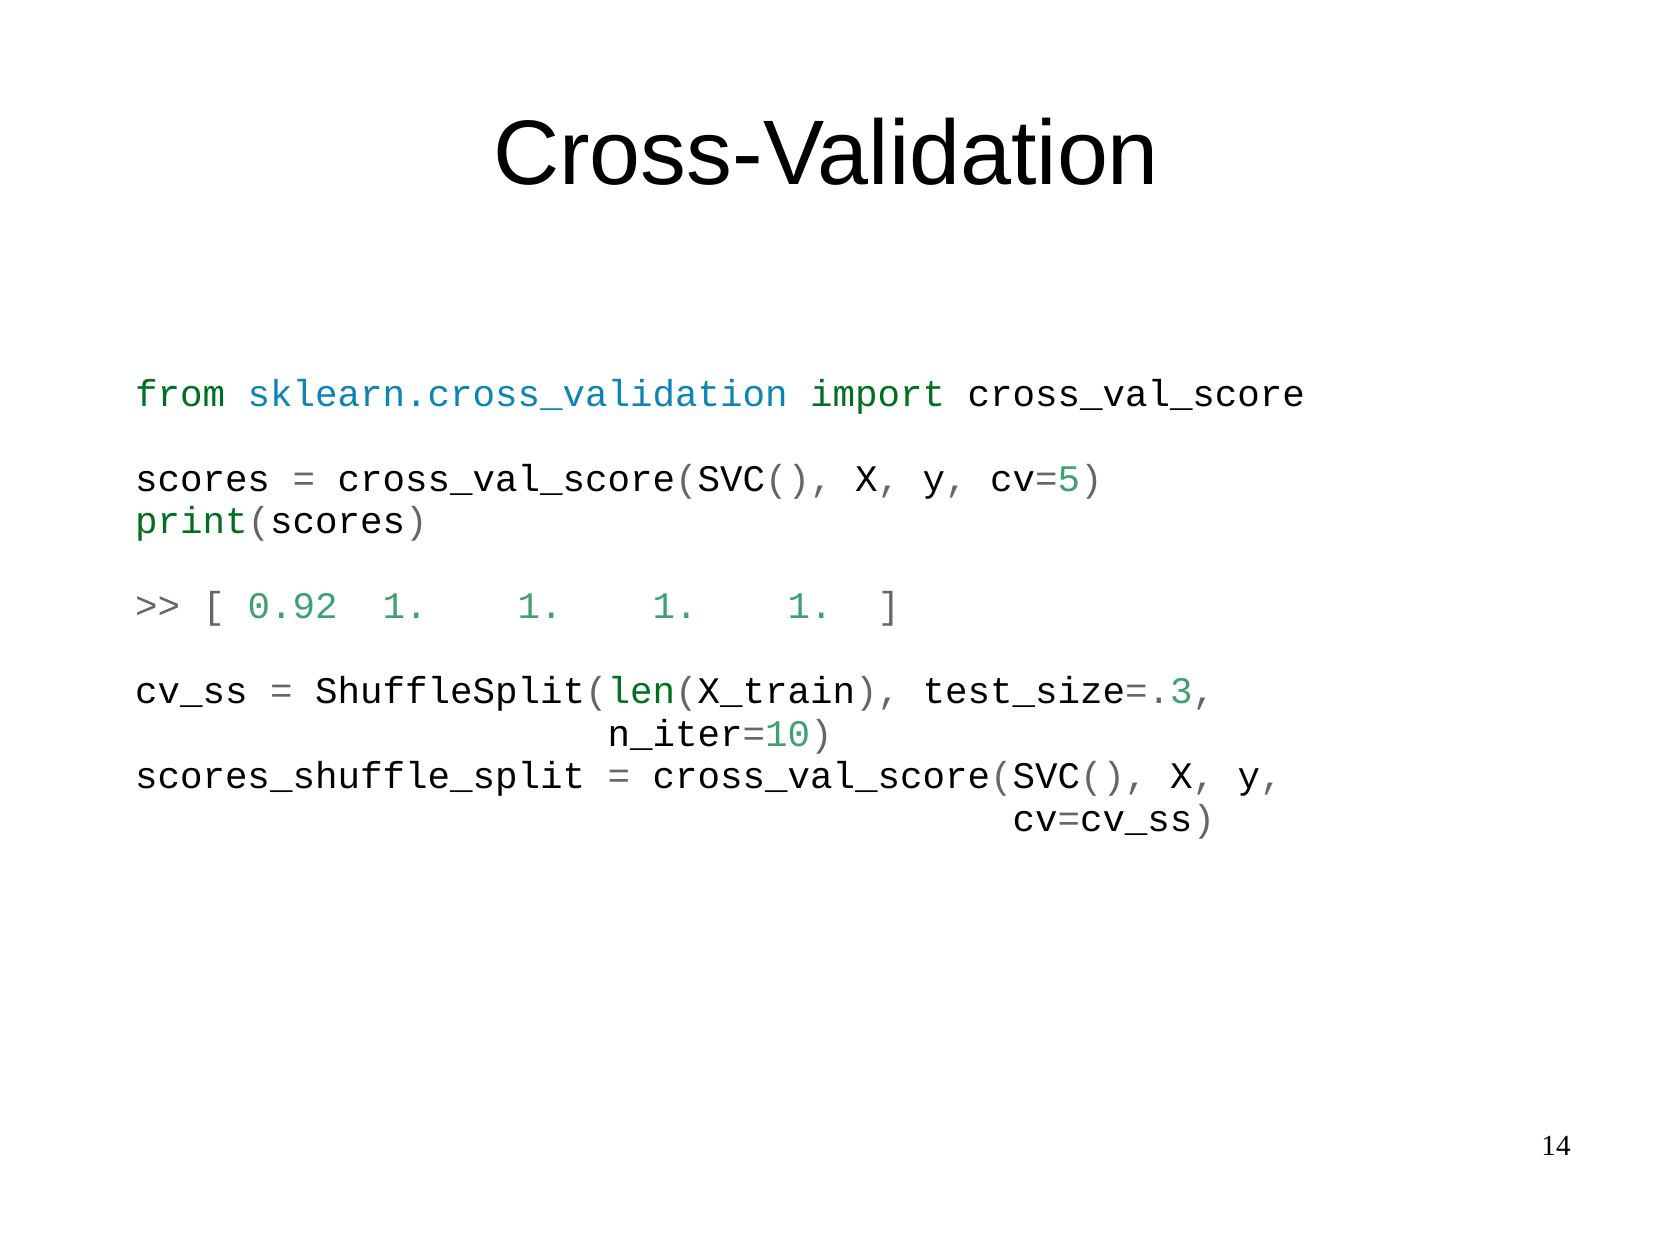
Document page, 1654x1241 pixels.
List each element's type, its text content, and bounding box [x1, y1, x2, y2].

text_box from sklearn.cross_validation import cross_val_score scores = cross_val_score(SVC(), X, y, cv=5) print(scores) >> [ 0.92 1. 1. 1. 1. ] cv_ss = ShuffleSplit(len(X_train), test_size=.3, n_iter=10) scores_shuffle_split = cross_val_score(SVC(), X, y, cv=cv_ss) [135, 375, 1411, 931]
title Cross-Validation [82, 49, 1571, 257]
